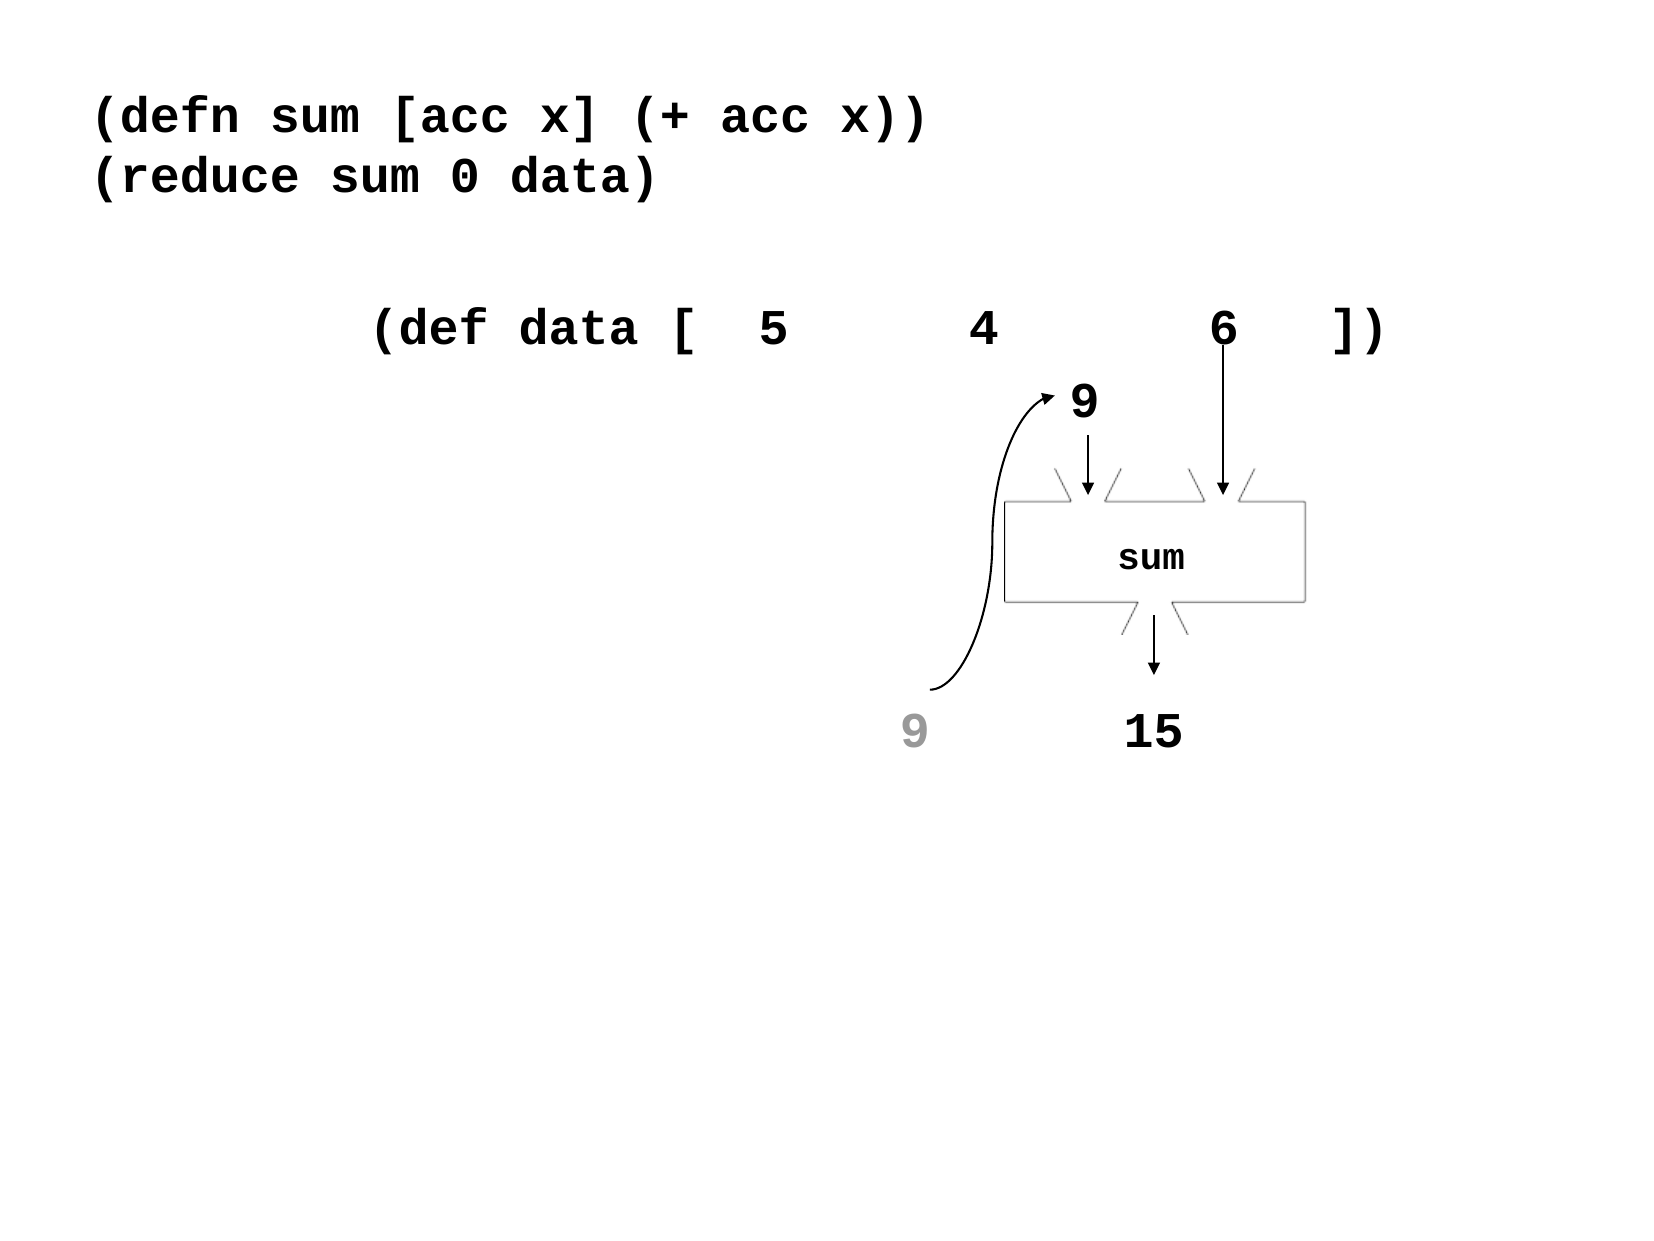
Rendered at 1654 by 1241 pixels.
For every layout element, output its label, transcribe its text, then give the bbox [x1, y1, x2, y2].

picture [1004, 434, 1012, 453]
picture [1004, 434, 1313, 635]
text_box (def data [ 5 4 6 ]) [353, 286, 1485, 358]
text_box 9 [884, 689, 975, 762]
text_box 15 [1108, 689, 1199, 762]
text_box (defn sum [acc x] (+ acc x)) (reduce sum 0 data) [74, 74, 1260, 260]
text_box 9 [1054, 359, 1145, 432]
